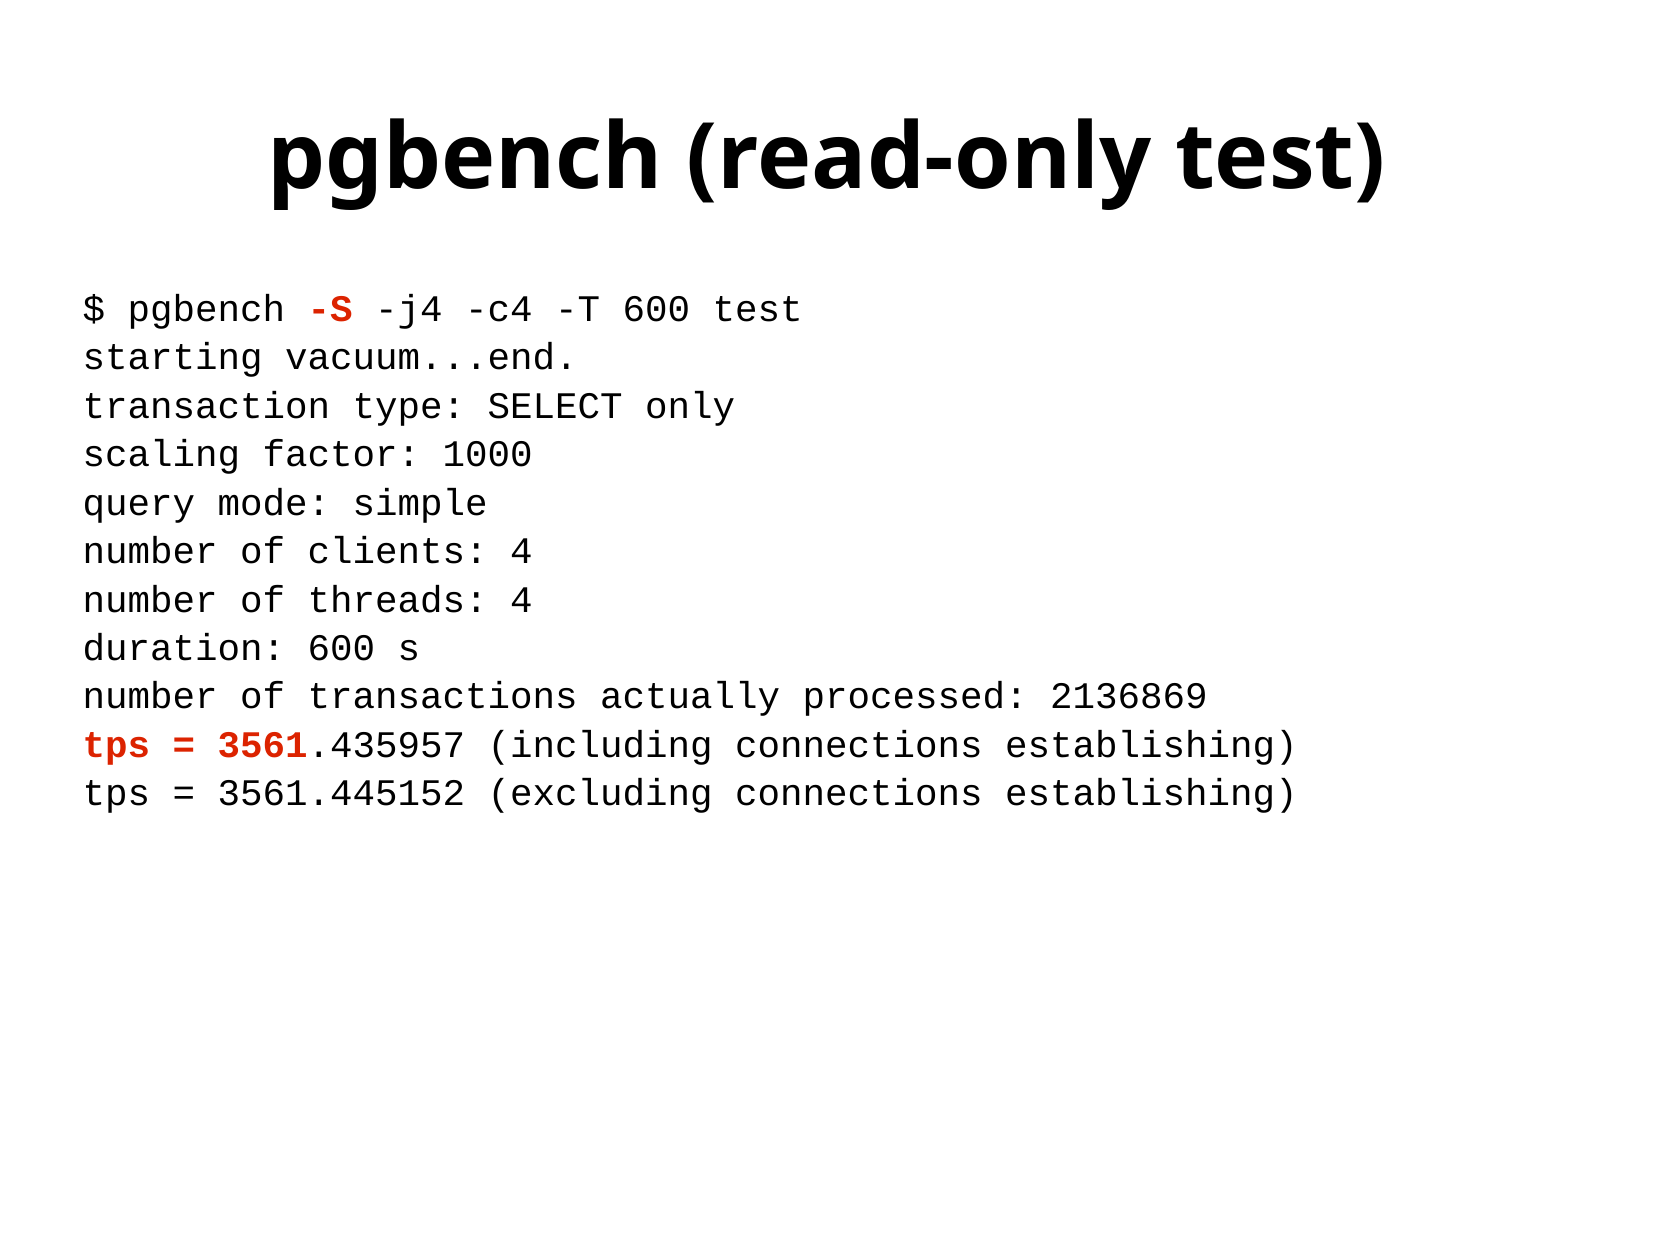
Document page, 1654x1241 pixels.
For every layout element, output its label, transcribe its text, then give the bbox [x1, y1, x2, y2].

list $ pgbench -S -j4 -c4 -T 600 test starting vacuum...end. transaction type: SELECT only scaling factor: 1000 query mode: simple number of clients: 4 number of threads: 4 duration: 600 s number of transactions actually processed: 2136869 tps = 3561.435957 (including connections establishing) tps = 3561.445152 (excluding connections establishing) [82, 290, 1538, 1111]
title pgbench (read-only test) [82, 49, 1571, 257]
